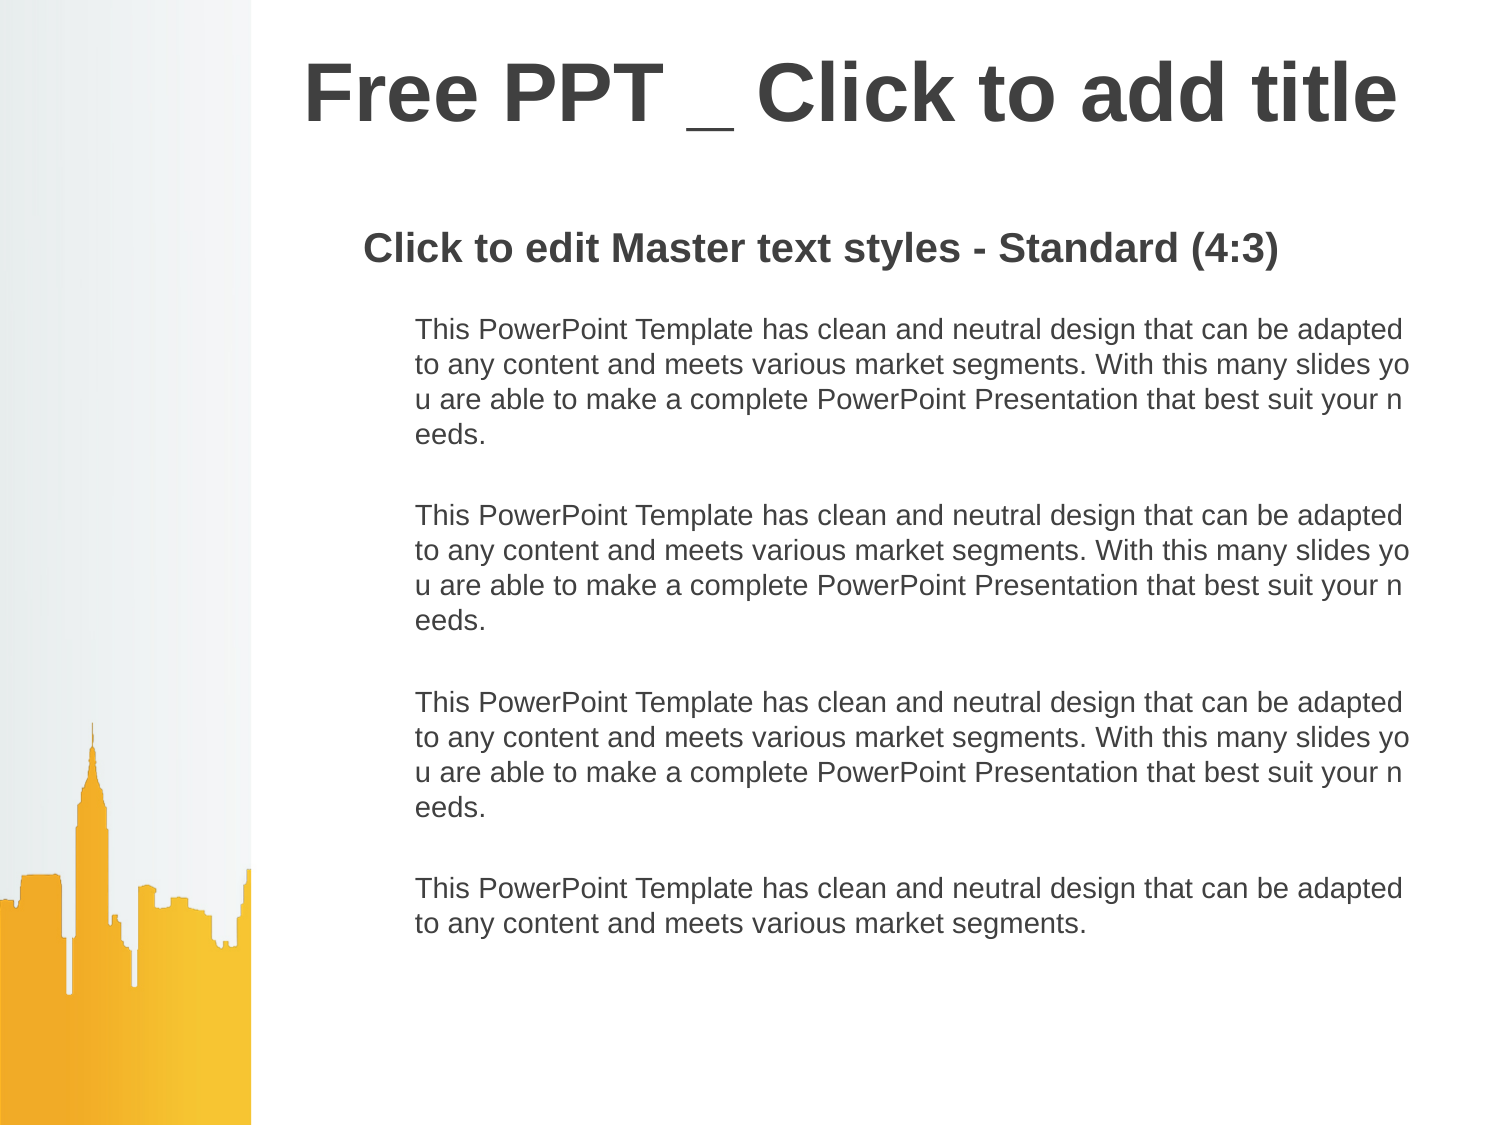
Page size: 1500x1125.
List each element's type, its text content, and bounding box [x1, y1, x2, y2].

title Free PPT _ Click to add title [265, 0, 1500, 176]
list This PowerPoint Template has clean and neutral design that can be adapted to any content and meets various market segments. With this many slides you are able to make a complete PowerPoint Presentation that best suit your needs. This PowerPoint Template has clean and neutral design that can be adapted to any content and meets various market segments. With this many slides you are able to make a complete PowerPoint Presentation that best suit your needs. This PowerPoint Template has clean and neutral design that can be adapted to any content and meets various market segments. With this many slides you are able to make a complete PowerPoint Presentation that best suit your needs. This PowerPoint Template has clean and neutral design that can be adapted to any content and meets various market segments. [350, 302, 1427, 984]
list Click to edit Master text styles - Standard (4:3) [348, 208, 1425, 284]
picture [0, 0, 1500, 1125]
